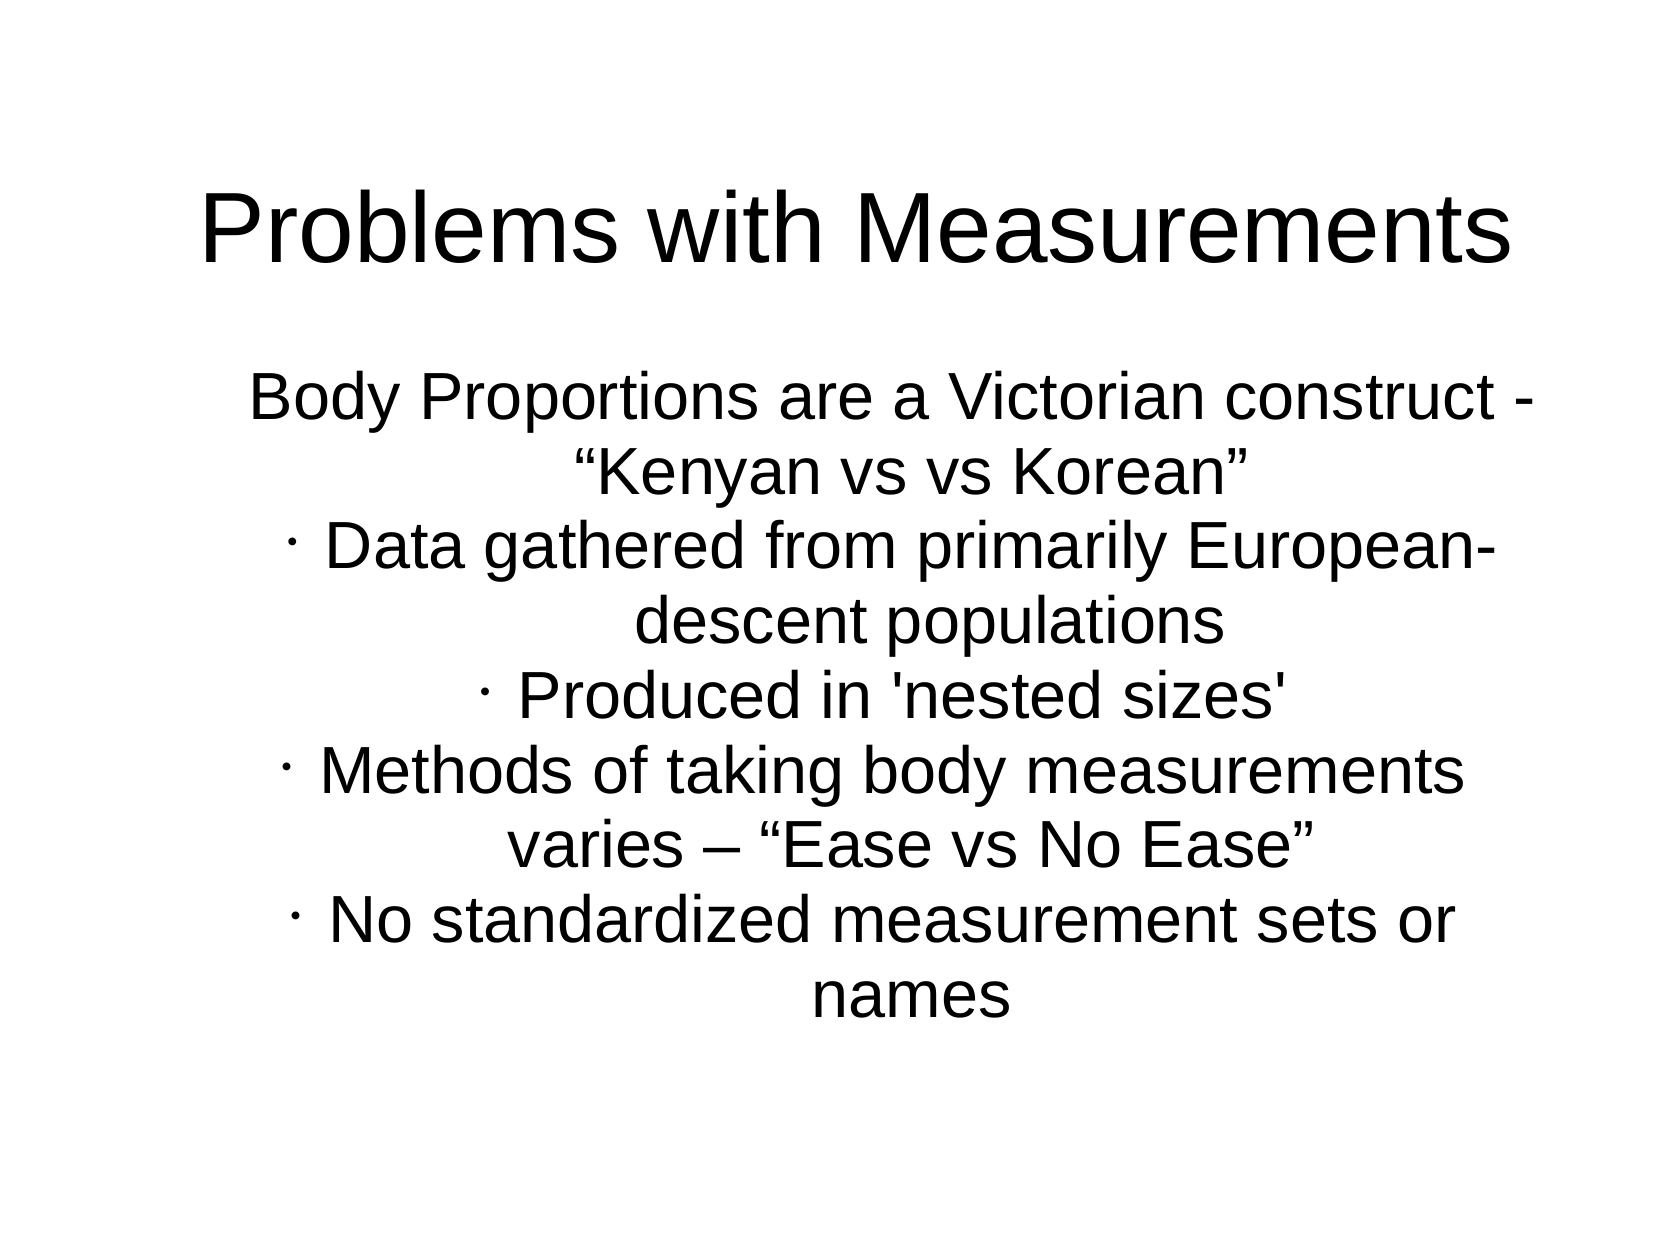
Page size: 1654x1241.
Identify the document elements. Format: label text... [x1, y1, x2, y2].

subtitle Problems with Measurements Body Proportions are a Victorian construct - “Kenyan vs vs Korean” Data gathered from primarily European-descent populations Produced in 'nested sizes' Methods of taking body measurements varies – “Ease vs No Ease” No standardized measurement sets or names [75, 45, 1564, 1160]
